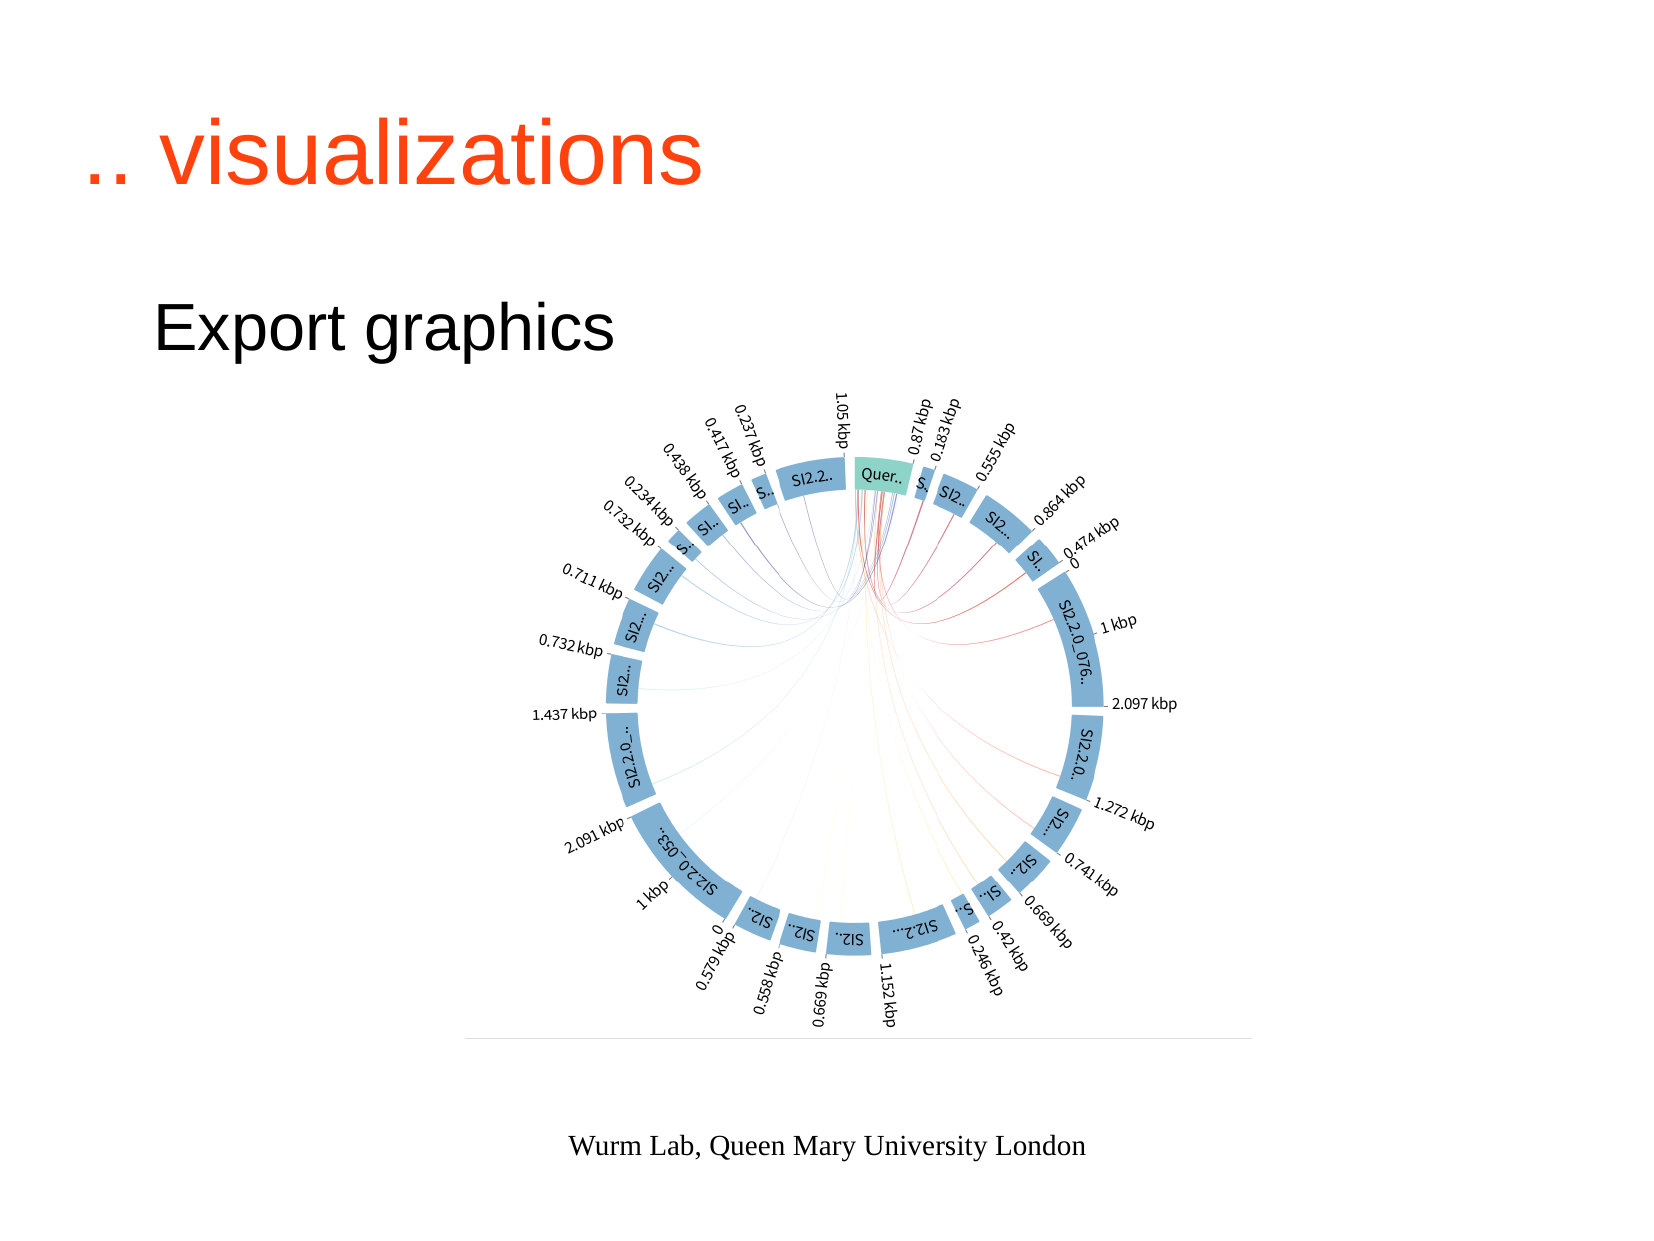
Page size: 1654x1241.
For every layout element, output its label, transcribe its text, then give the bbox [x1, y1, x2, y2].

list Export graphics [82, 290, 1571, 1010]
title .. visualizations [82, 49, 1571, 257]
picture [465, 378, 1252, 1051]
